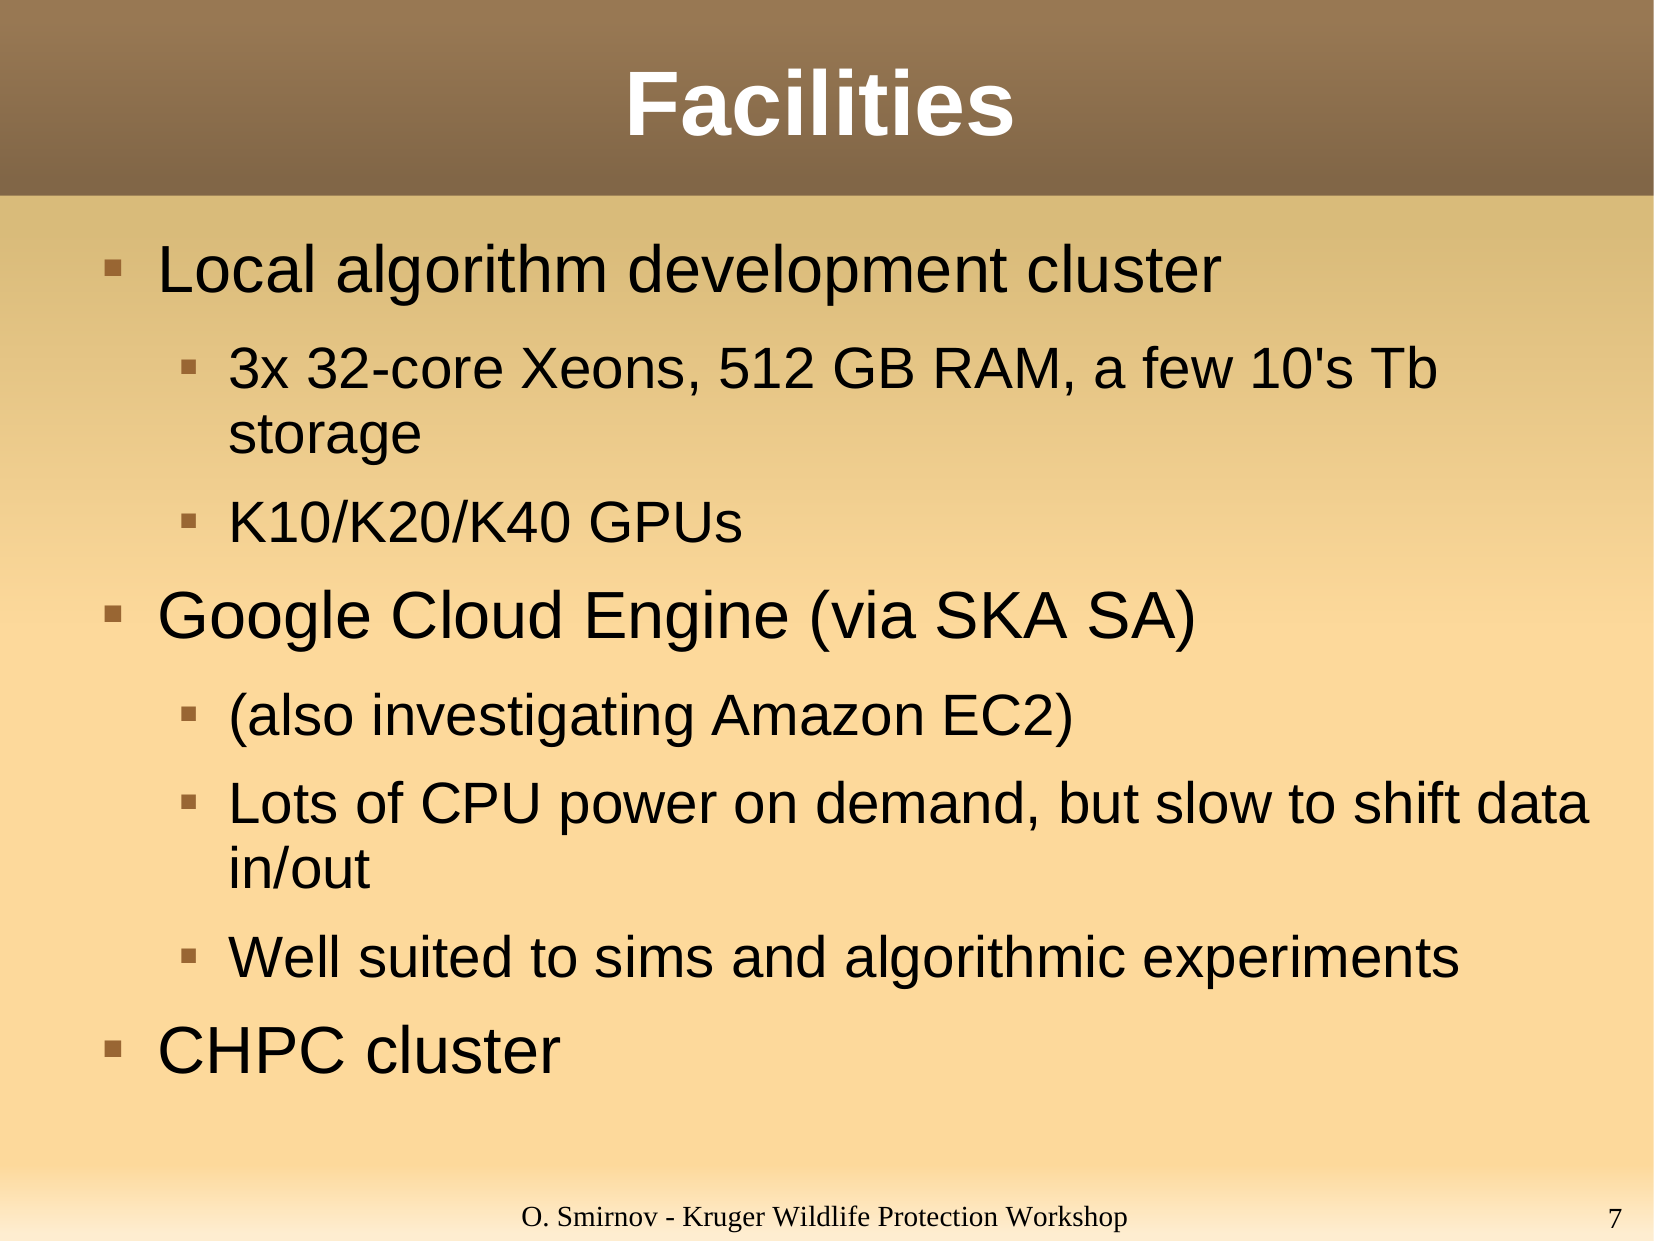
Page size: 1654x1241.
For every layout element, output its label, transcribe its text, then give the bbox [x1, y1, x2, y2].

list Local algorithm development cluster 3x 32-core Xeons, 512 GB RAM, a few 10's Tb storage K10/K20/K40 GPUs Google Cloud Engine (via SKA SA) (also investigating Amazon EC2) Lots of CPU power on demand, but slow to shift data in/out Well suited to sims and algorithmic experiments CHPC cluster [86, 231, 1613, 1183]
picture [0, 0, 1654, 1241]
title Facilities [76, 0, 1565, 208]
